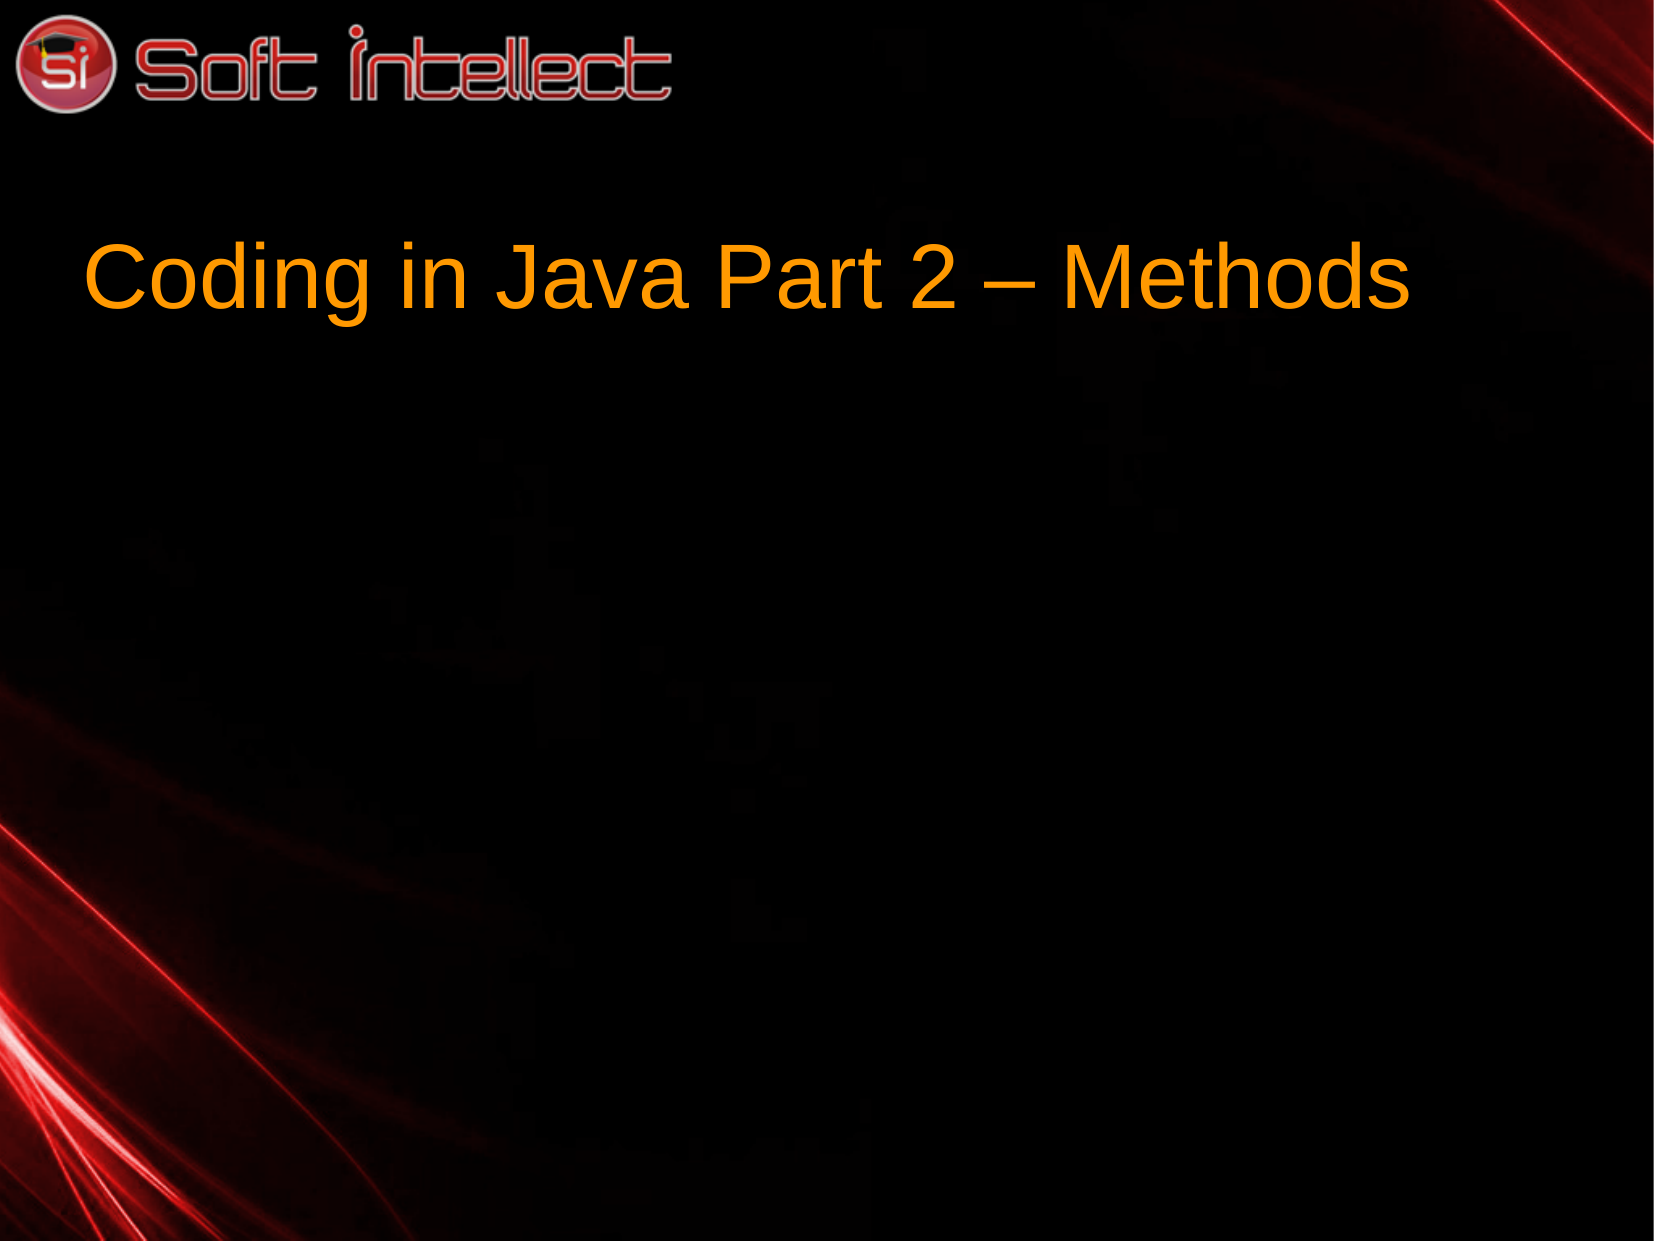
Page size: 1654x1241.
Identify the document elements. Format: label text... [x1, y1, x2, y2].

title Coding in Java Part 2 – Methods [82, 173, 1571, 381]
picture [0, 0, 1654, 1241]
